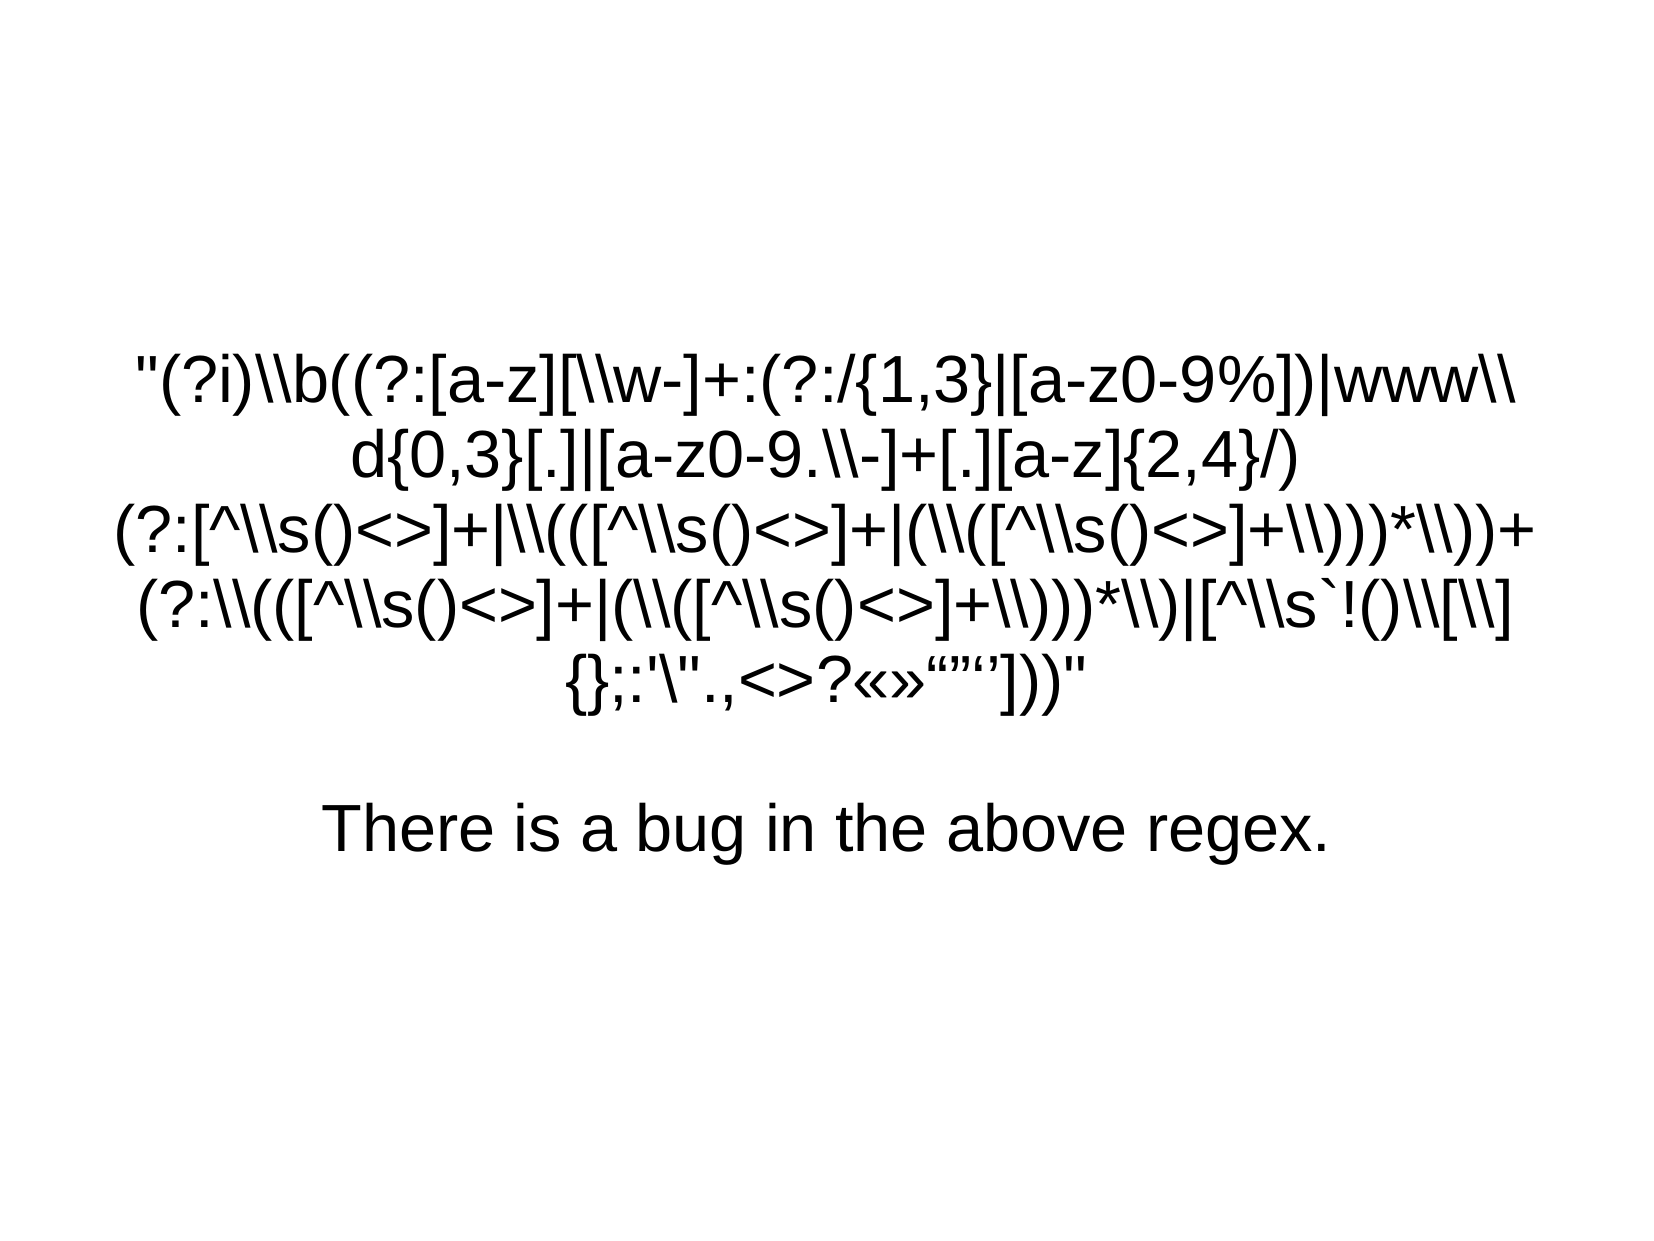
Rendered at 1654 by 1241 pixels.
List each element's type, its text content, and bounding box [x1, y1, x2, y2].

subtitle "(?i)\\b((?:[a-z][\\w-]+:(?:/{1,3}|[a-z0-9%])|www\\d{0,3}[.]|[a-z0-9.\\-]+[.][a-z]{2,4}/) (?:[^\\s()<>]+|\\(([^\\s()<>]+|(\\([^\\s()<>]+\\)))*\\))+(?:\\(([^\\s()<>]+|(\\([^\\s()<>]+\\)))*\\)|[^\\s`!()\\[\\]{};:'\".,<>?«»“”‘’]))" There is a bug in the above regex. [82, 49, 1571, 1010]
